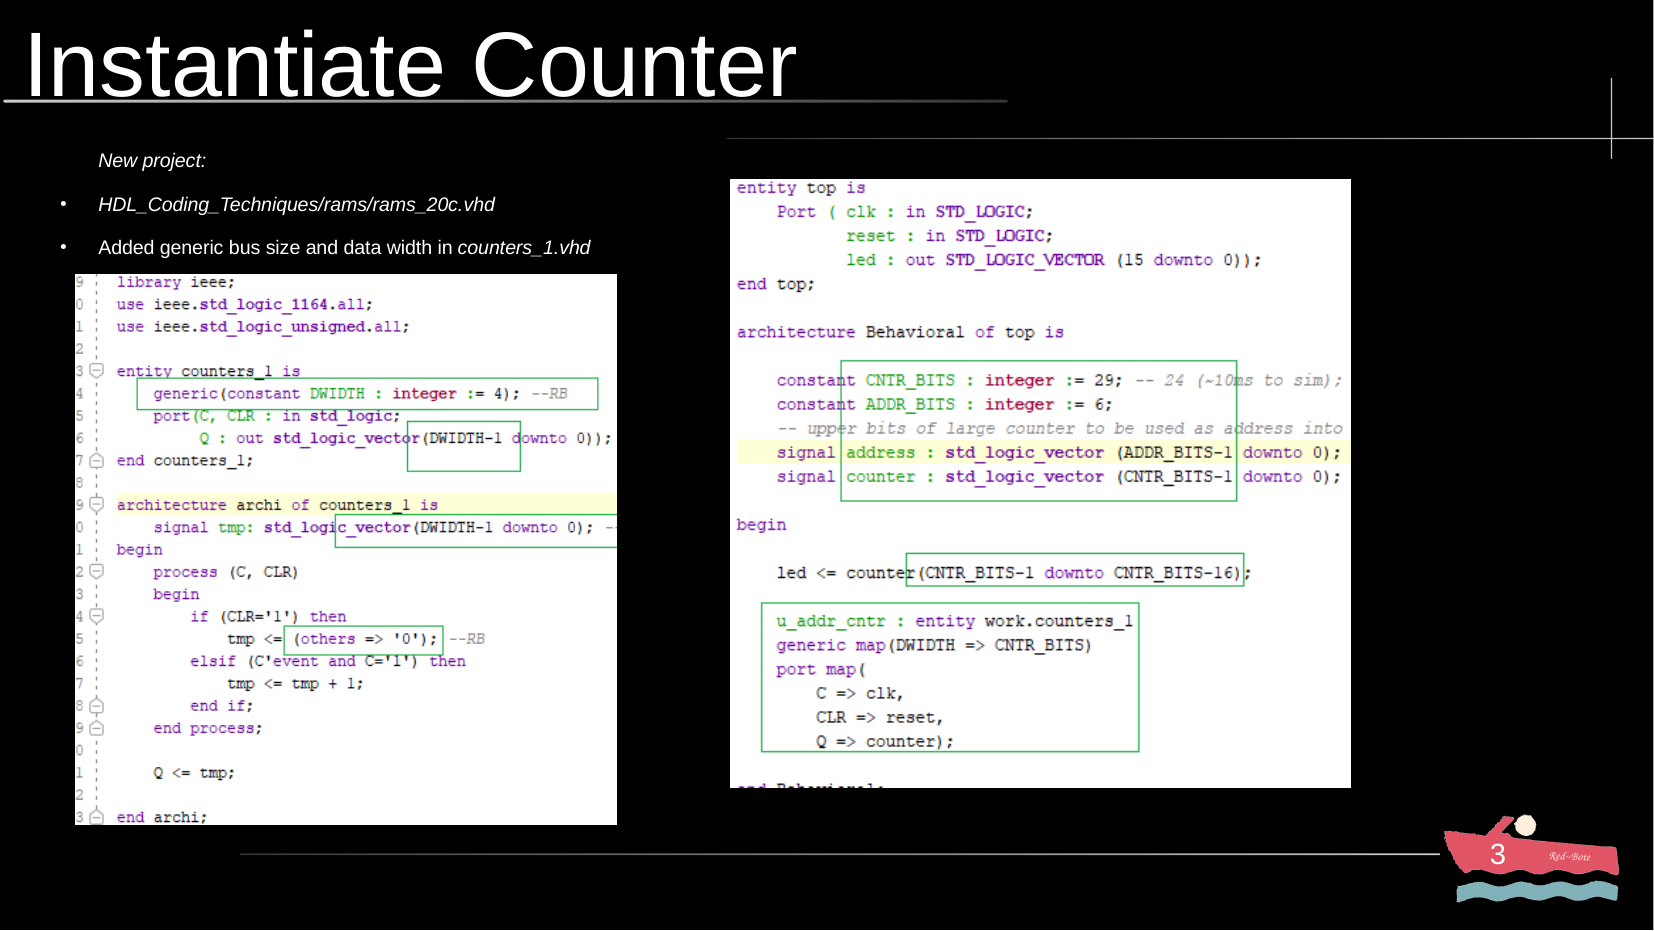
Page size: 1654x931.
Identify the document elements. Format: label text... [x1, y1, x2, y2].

picture [75, 274, 617, 826]
picture [1440, 807, 1625, 908]
list New project: HDL_Coding_Techniques/rams/rams_20c.vhd Added generic bus size and data width in counters_1.vhd [47, 150, 863, 259]
title Instantiate Counter [23, 11, 1589, 119]
picture [730, 179, 1351, 788]
